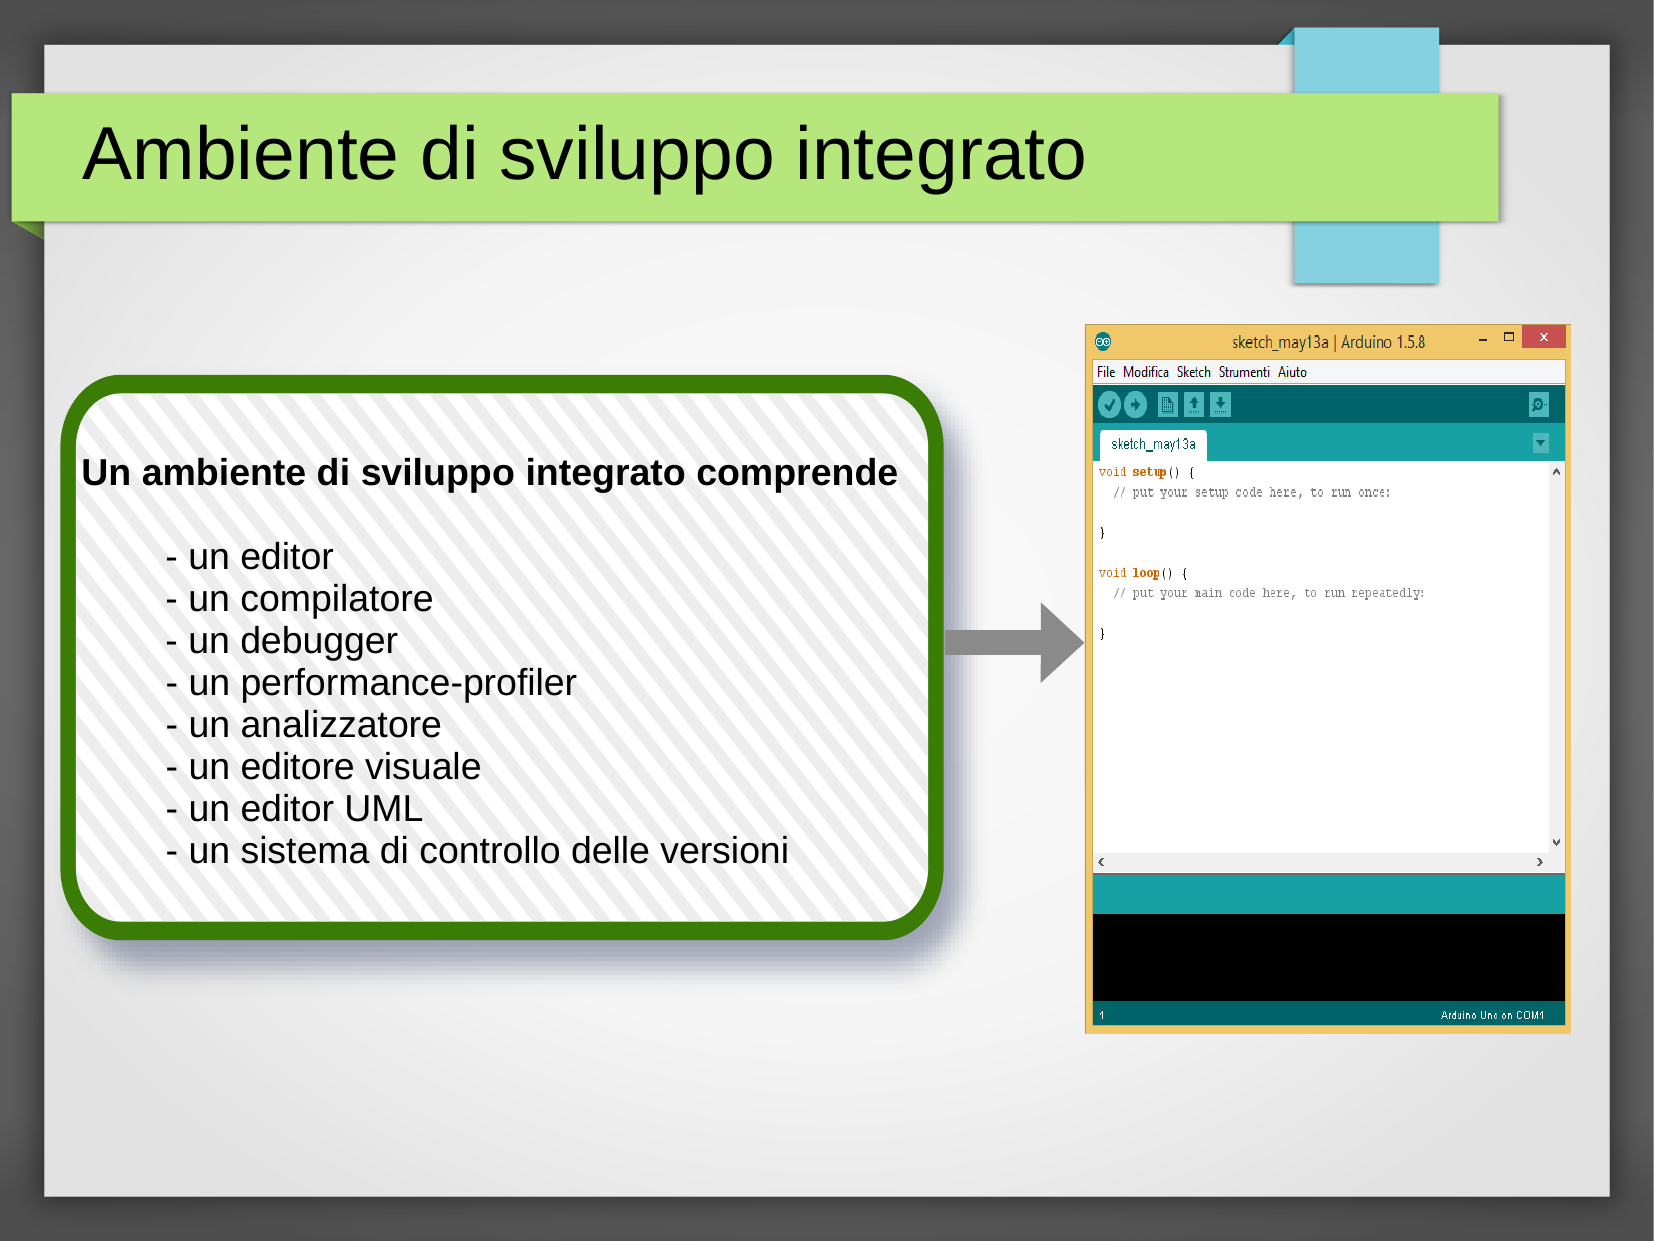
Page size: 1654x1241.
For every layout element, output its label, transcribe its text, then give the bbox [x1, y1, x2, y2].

picture [0, 0, 1654, 1241]
title Ambiente di sviluppo integrato [82, 94, 1264, 213]
